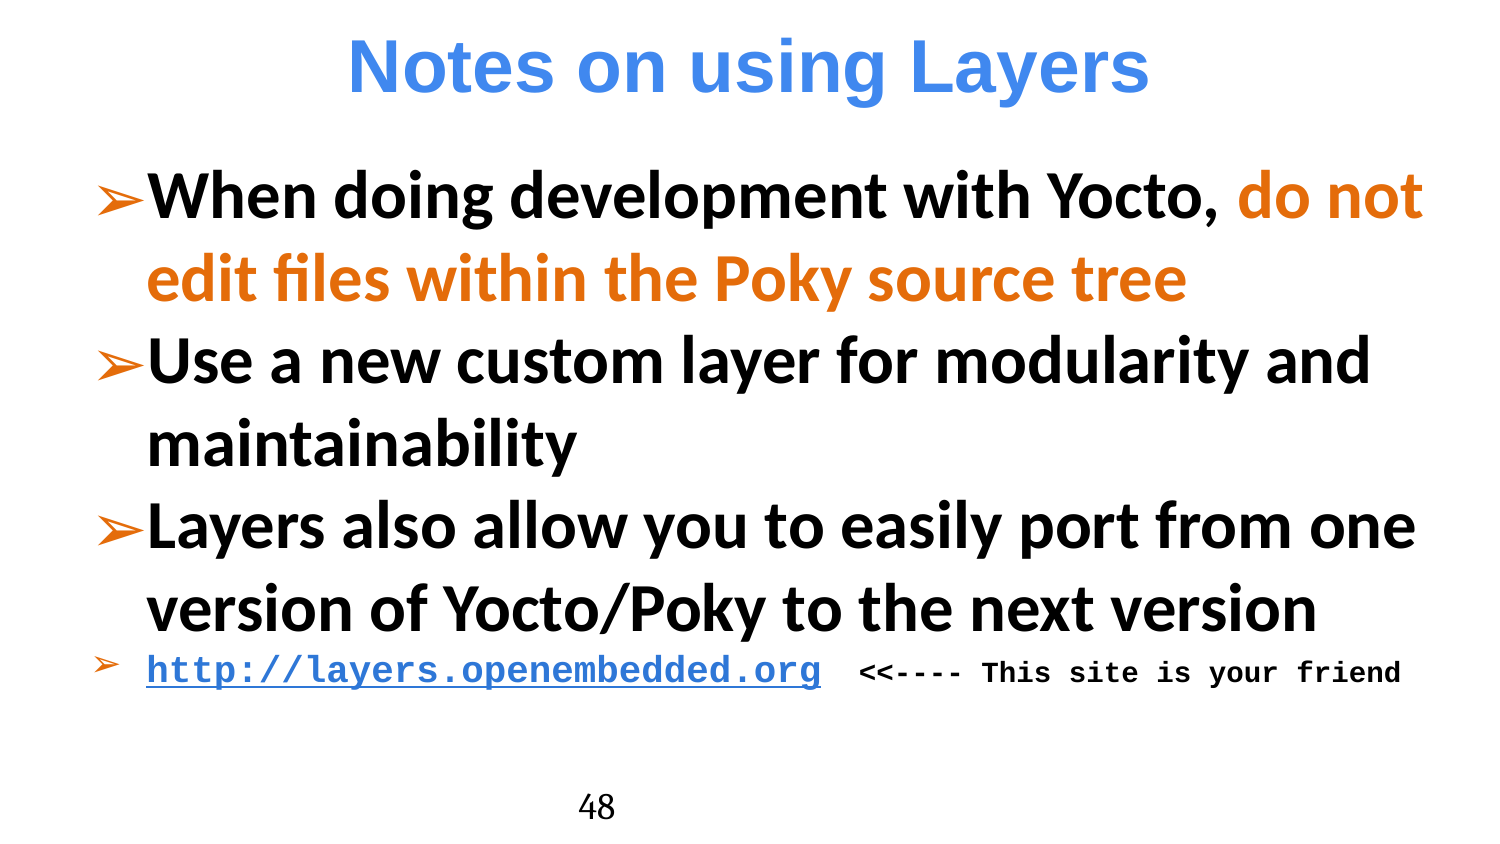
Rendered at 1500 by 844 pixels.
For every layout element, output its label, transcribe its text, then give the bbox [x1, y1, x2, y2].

text_box Notes on using Layers [75, 10, 1425, 115]
text_box <number> [475, 782, 631, 827]
text_box When doing development with Yocto, do not edit files within the Poky source tree Use a new custom layer for modularity and maintainability Layers also allow you to easily port from one version of Yocto/Poky to the next version http://layers.openembedded.org <<---- This site is your friend [75, 142, 1469, 754]
